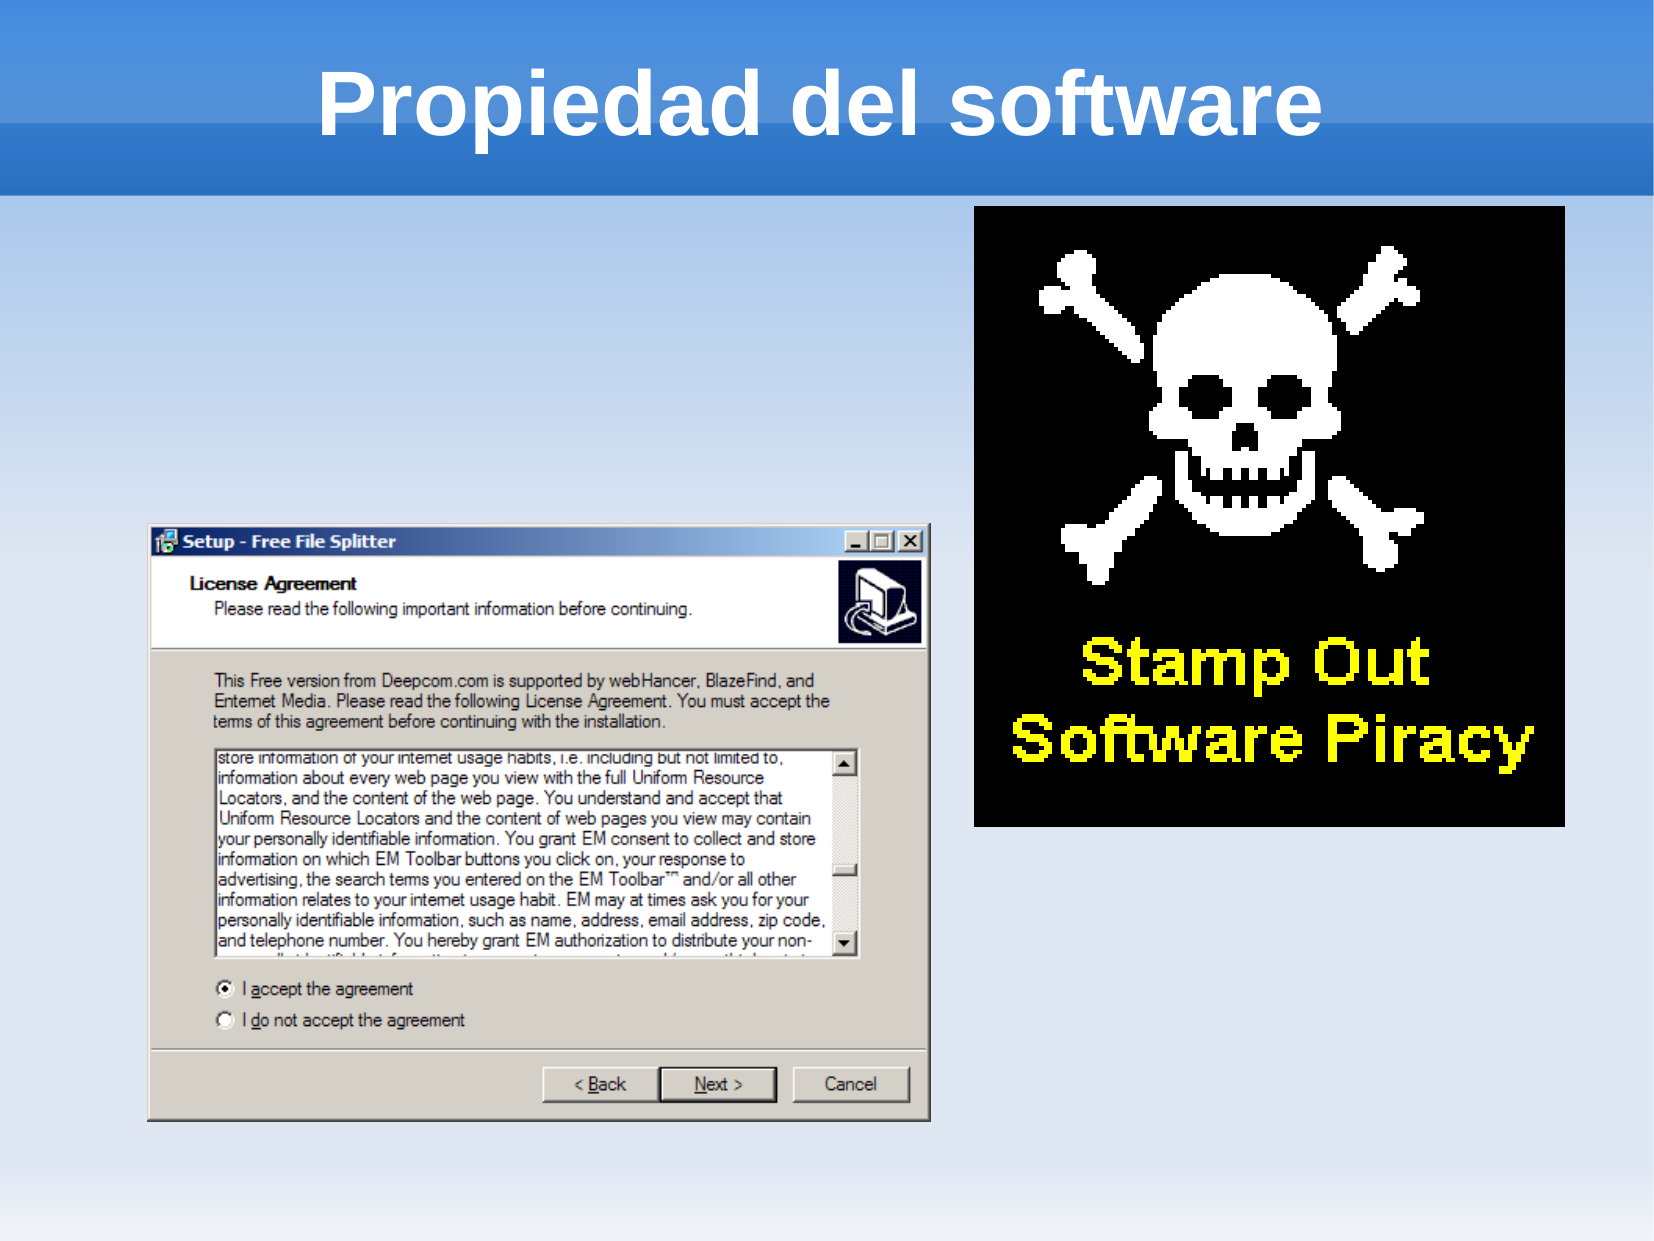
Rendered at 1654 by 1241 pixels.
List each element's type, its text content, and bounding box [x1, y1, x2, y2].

title Propiedad del software [76, 7, 1565, 200]
picture [0, 0, 1654, 1241]
